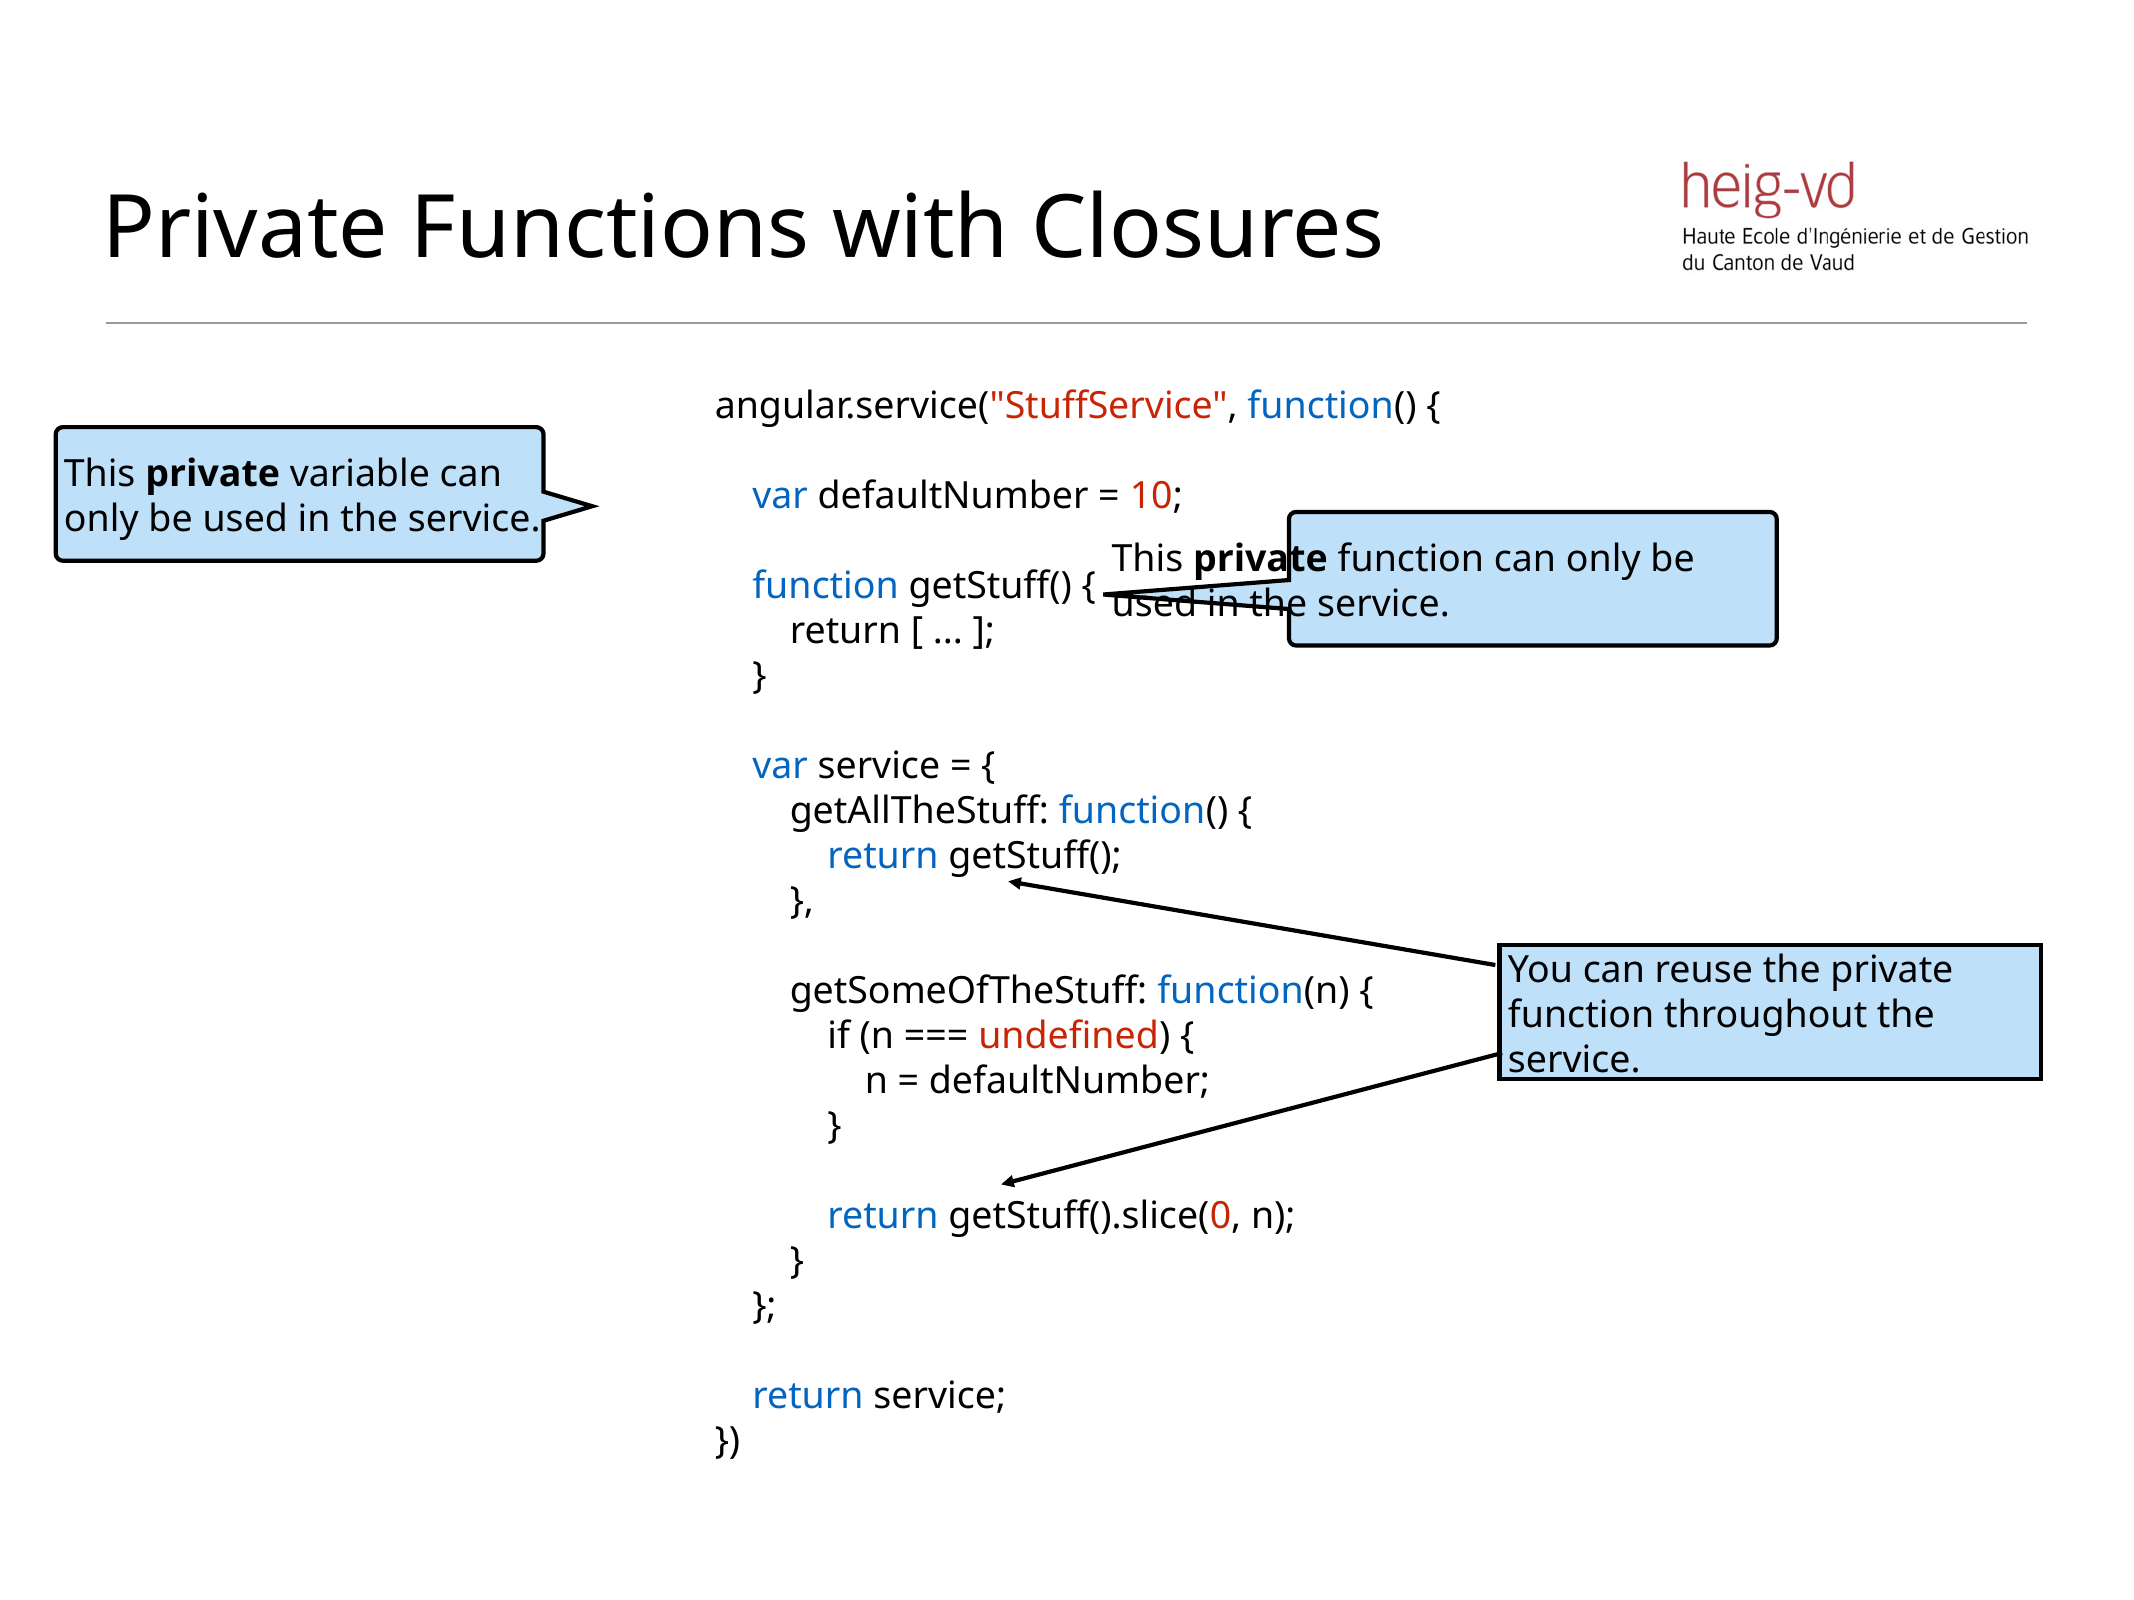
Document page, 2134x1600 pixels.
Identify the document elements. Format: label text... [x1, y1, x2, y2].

title Private Functions with Closures [93, 54, 2040, 284]
text_box This private variable can only be used in the service. [55, 427, 593, 561]
text_box This private function can only be used in the service. [1194, 511, 1777, 646]
text_box This private function can only be used in the service. [1103, 587, 1191, 601]
text_box angular.service("StuffService", function() { var defaultNumber = 10; function getStuff() { return [ ... ]; } var service = { getAllTheStuff: function() { return getStuff(); }, getSomeOfTheStuff: function(n) { if (n === undefined) { n = defaultNumber; } return getStuff().slice(0, n); } }; return service; }) [706, 372, 1450, 1470]
text_box You can reuse the private function throughout the service. [1499, 945, 2042, 1079]
